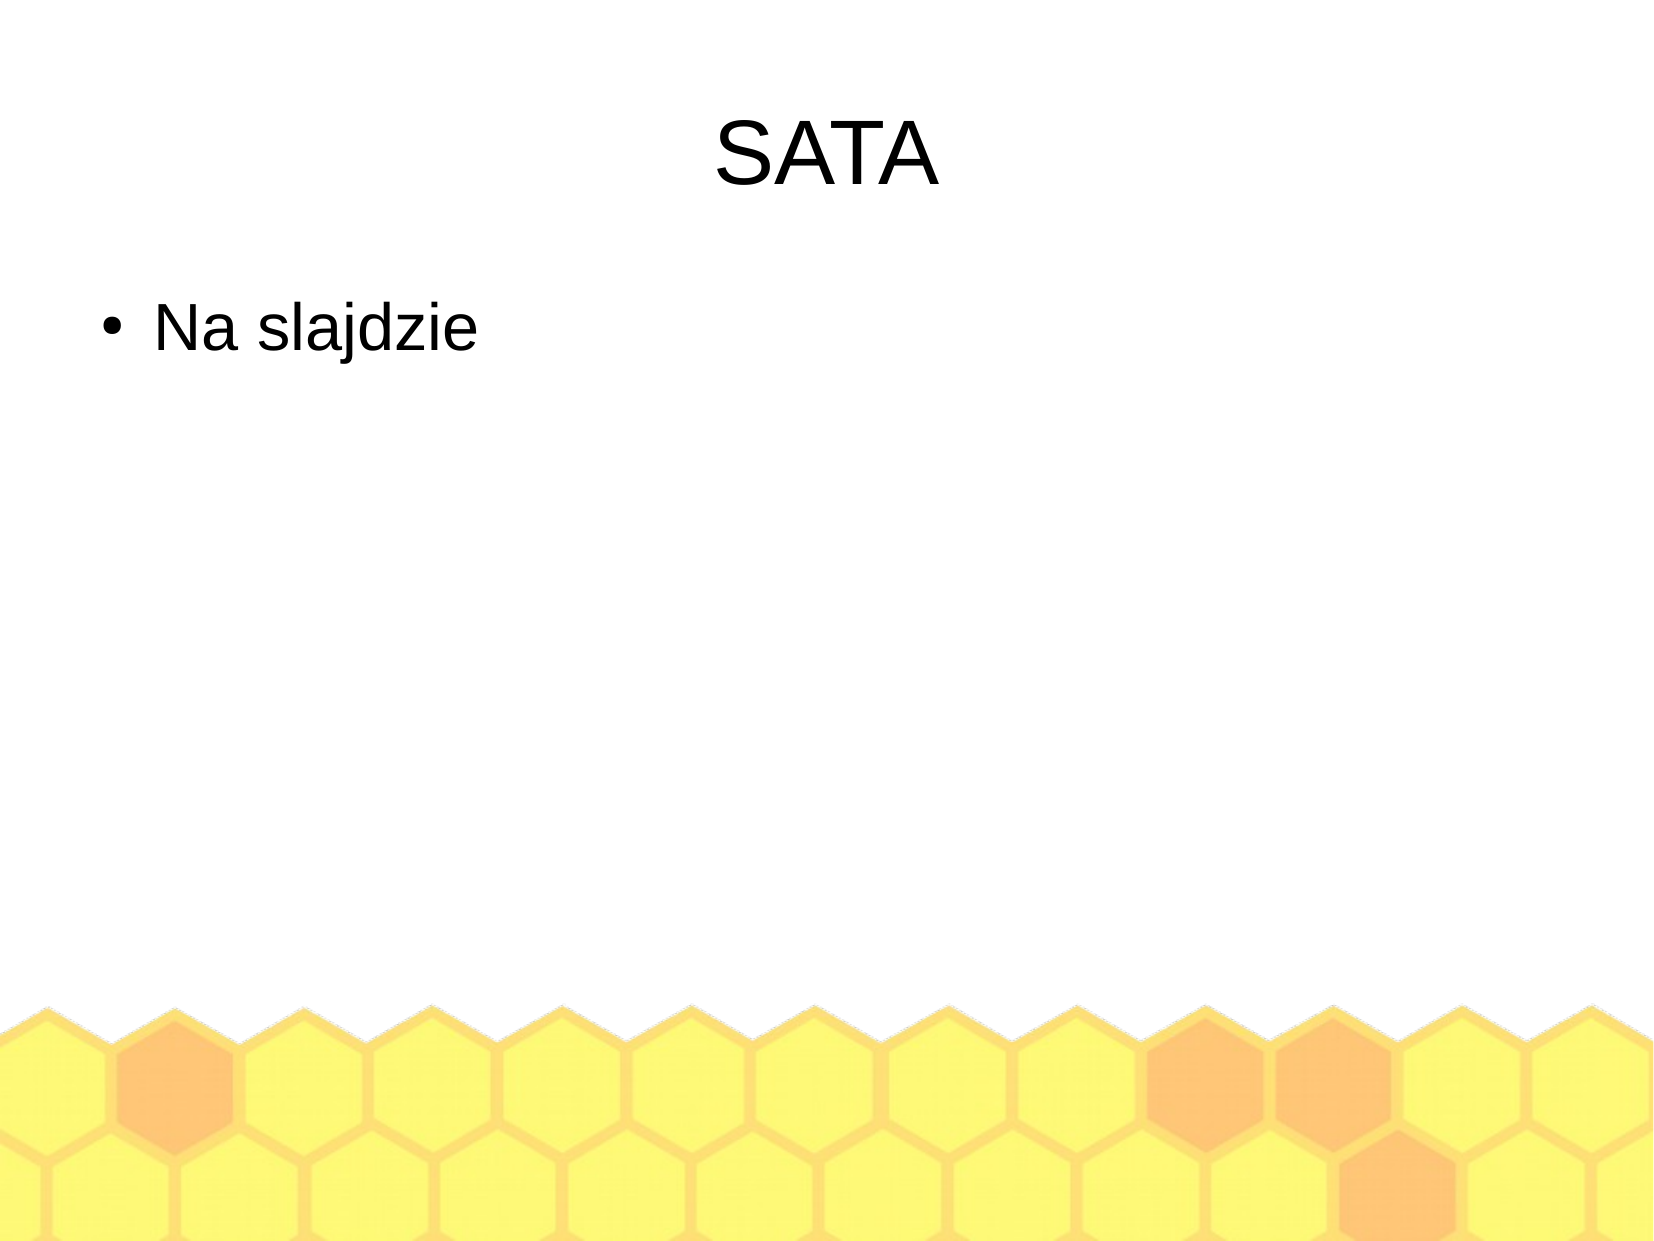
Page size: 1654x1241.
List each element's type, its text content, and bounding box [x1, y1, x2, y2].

picture [0, 1001, 1654, 1241]
title SATA [82, 49, 1571, 257]
list Na slajdzie [82, 290, 1571, 1010]
